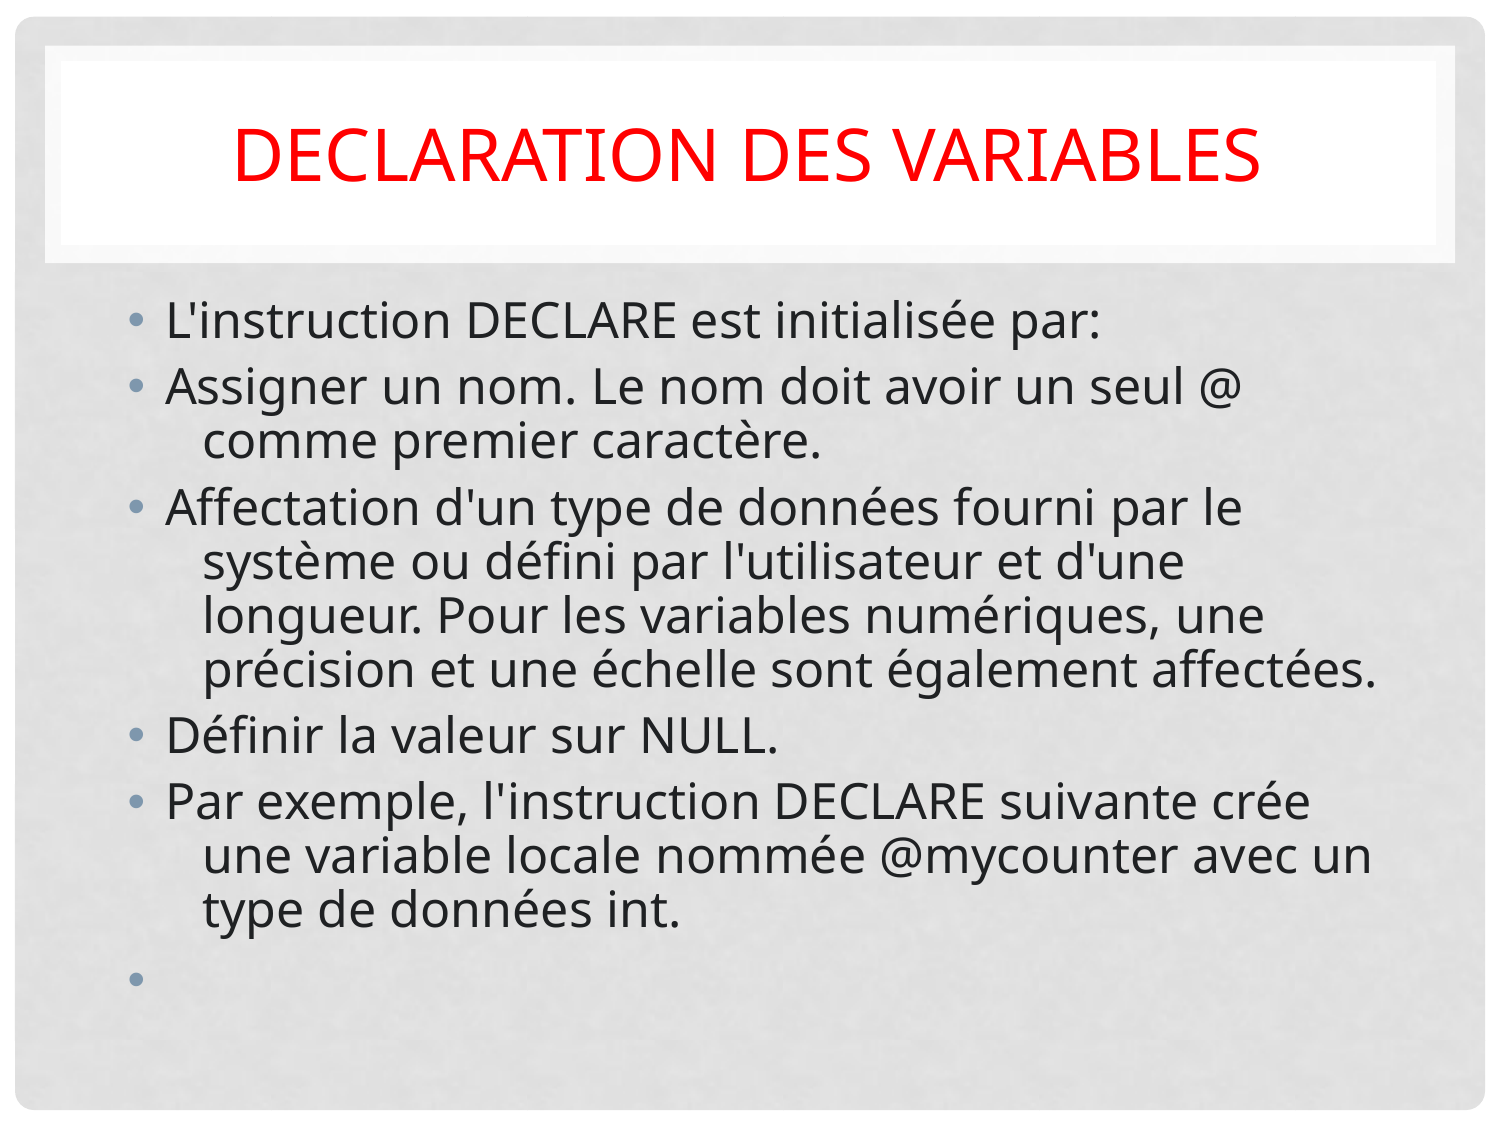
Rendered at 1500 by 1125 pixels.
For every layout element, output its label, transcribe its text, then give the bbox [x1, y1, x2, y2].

list L'instruction DECLARE est initialisée par: Assigner un nom. Le nom doit avoir un seul @ comme premier caractère. Affectation d'un type de données fourni par le système ou défini par l'utilisateur et d'une longueur. Pour les variables numériques, une précision et une échelle sont également affectées. Définir la valeur sur NULL. Par exemple, l'instruction DECLARE suivante crée une variable locale nommée @mycounter avec un type de données int. [75, 287, 1426, 1005]
title Declaration des variables [69, 66, 1426, 238]
